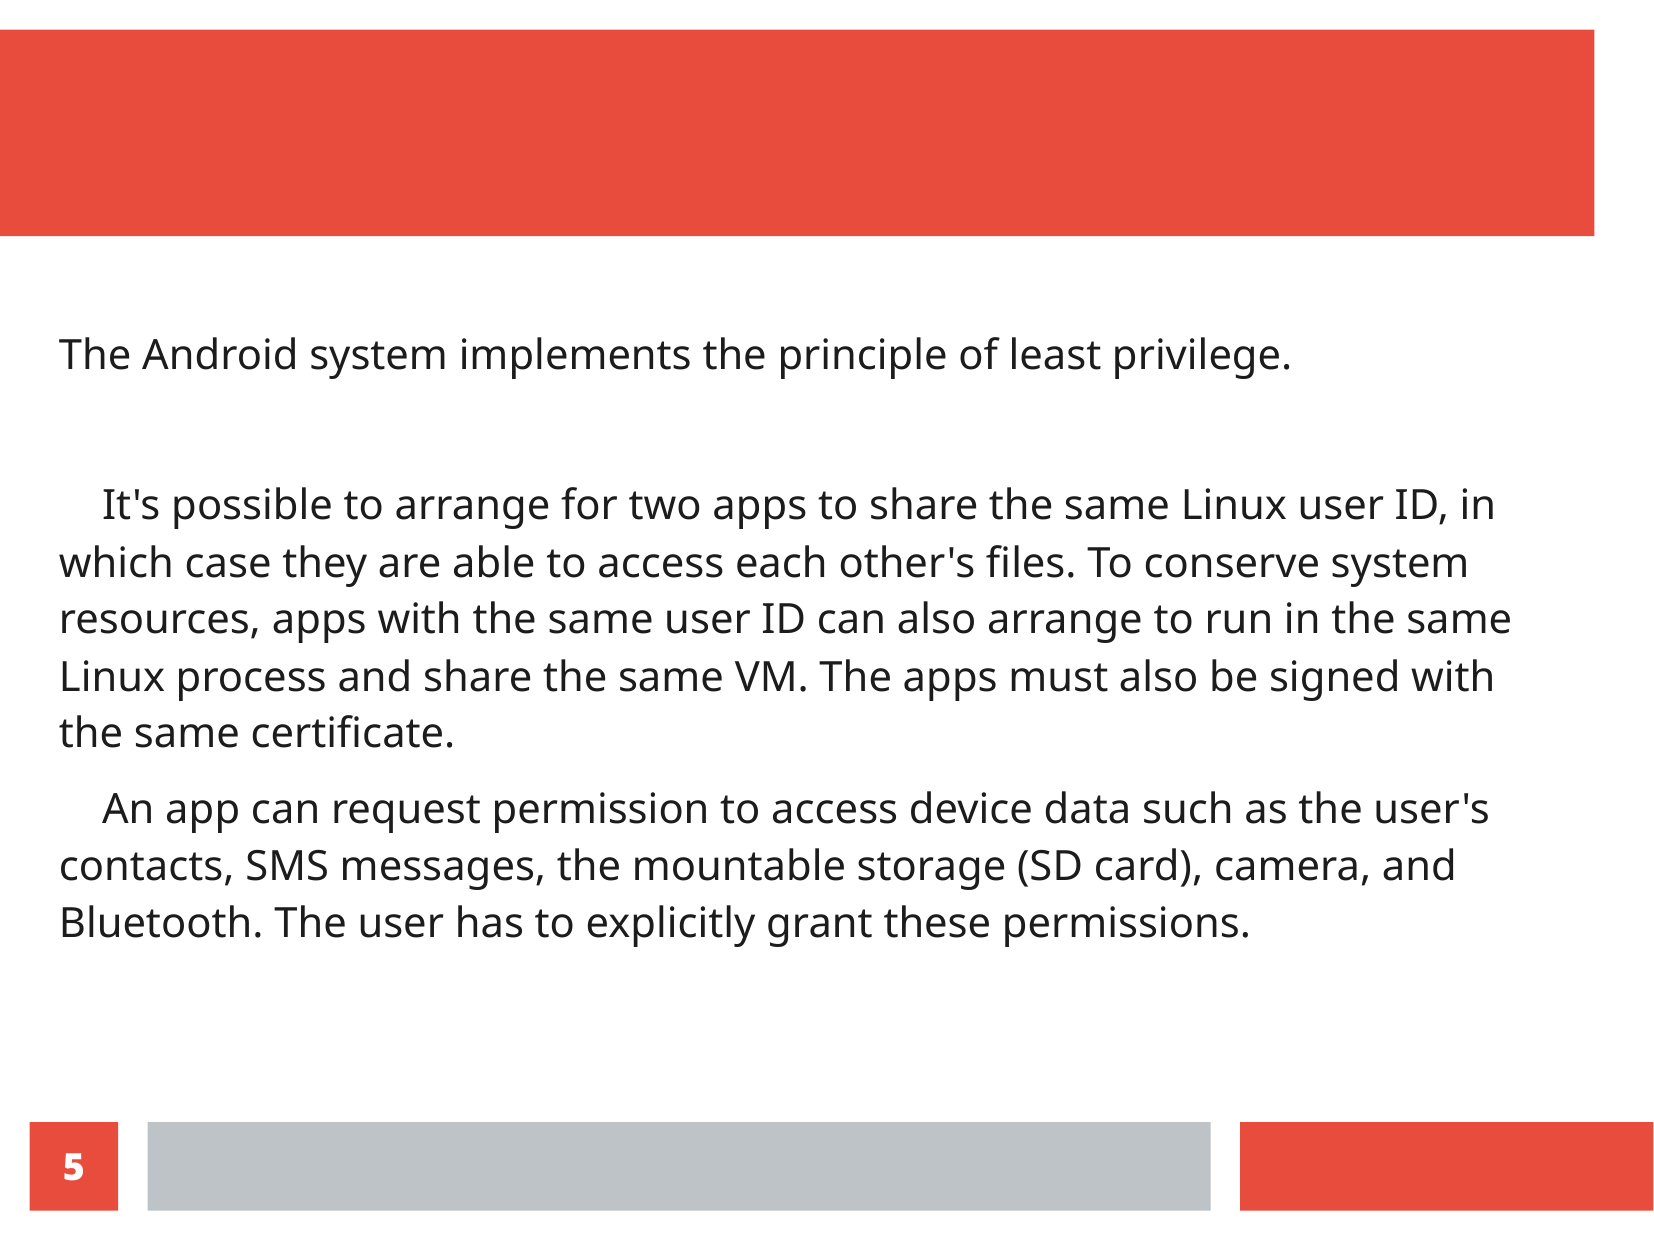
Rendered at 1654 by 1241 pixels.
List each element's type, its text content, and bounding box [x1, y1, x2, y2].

list The Android system implements the principle of least privilege. It's possible to arrange for two apps to share the same Linux user ID, in which case they are able to access each other's files. To conserve system resources, apps with the same user ID can also arrange to run in the same Linux process and share the same VM. The apps must also be signed with the same certificate. An app can request permission to access device data such as the user's contacts, SMS messages, the mountable storage (SD card), camera, and Bluetooth. The user has to explicitly grant these permissions. [59, 324, 1565, 1093]
